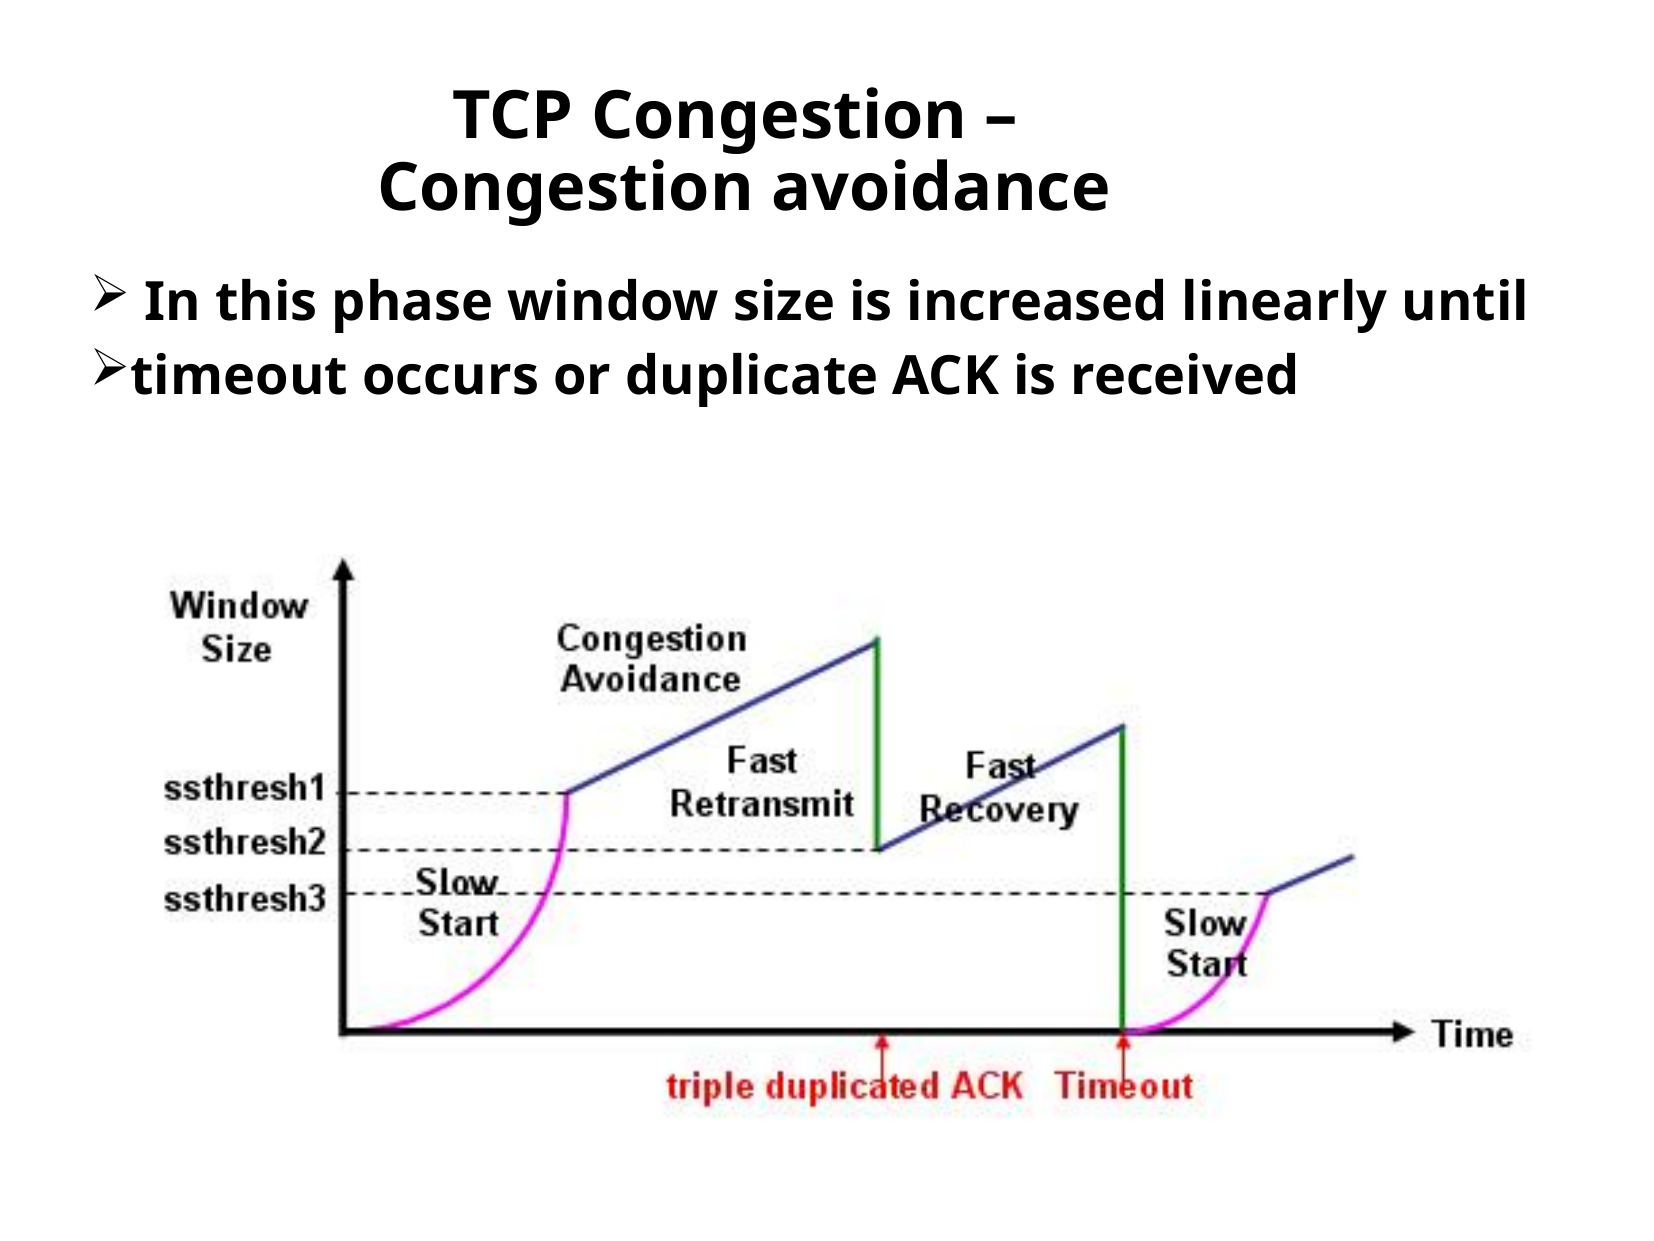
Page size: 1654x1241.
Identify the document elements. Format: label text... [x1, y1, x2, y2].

title TCP Congestion – Congestion avoidance [0, 49, 1489, 257]
picture [144, 555, 1546, 1141]
text_box In this phase window size is increased linearly until timeout occurs or duplicate ACK is received [75, 255, 1459, 397]
